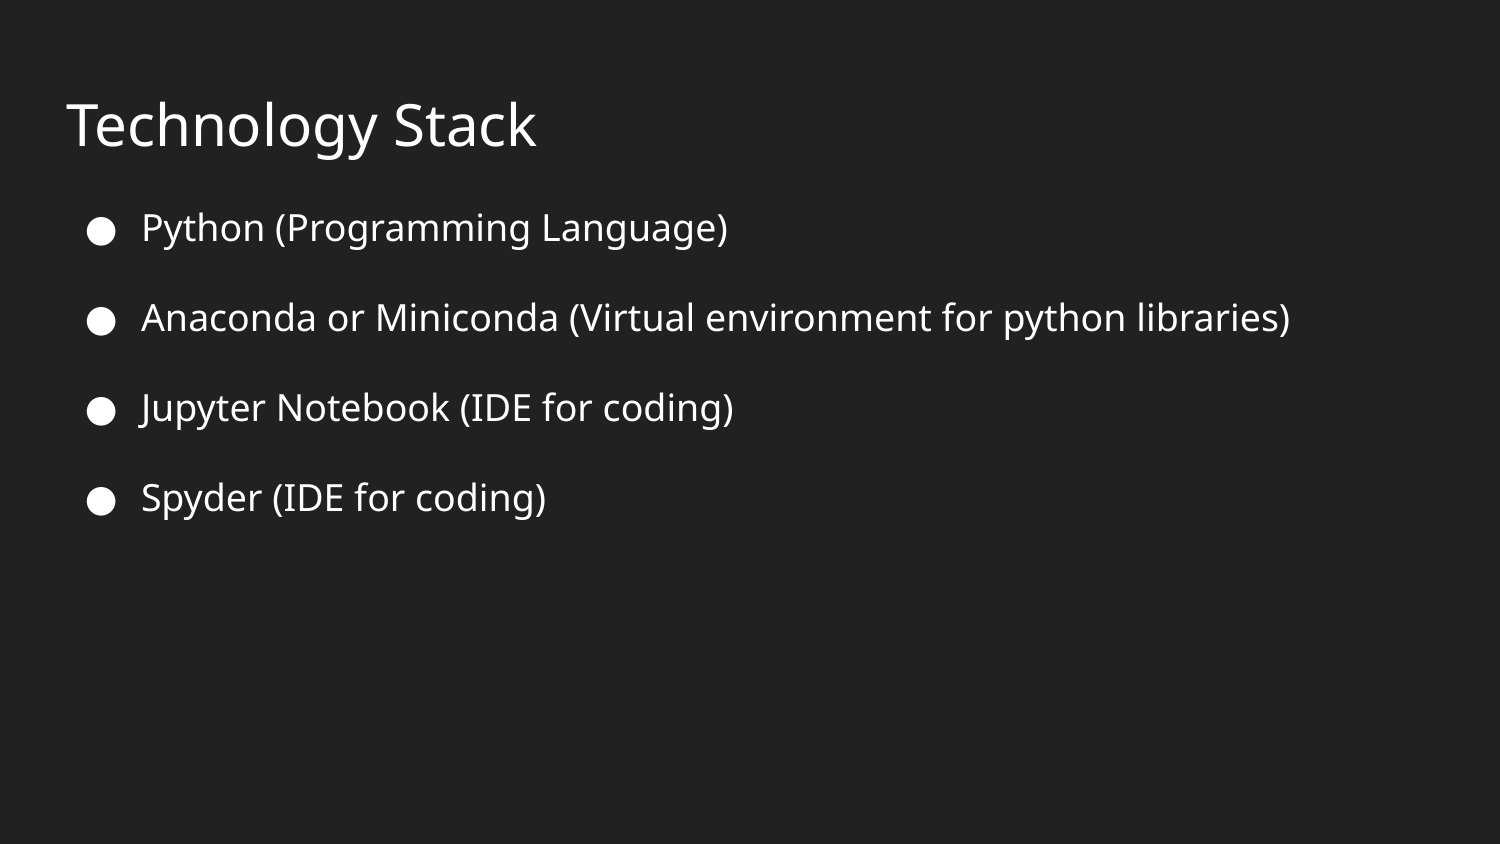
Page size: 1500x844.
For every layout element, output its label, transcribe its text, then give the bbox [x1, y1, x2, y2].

title Technology Stack [51, 72, 1449, 167]
list Python (Programming Language) Anaconda or Miniconda (Virtual environment for python libraries) Jupyter Notebook (IDE for coding) Spyder (IDE for coding) [51, 189, 1449, 750]
